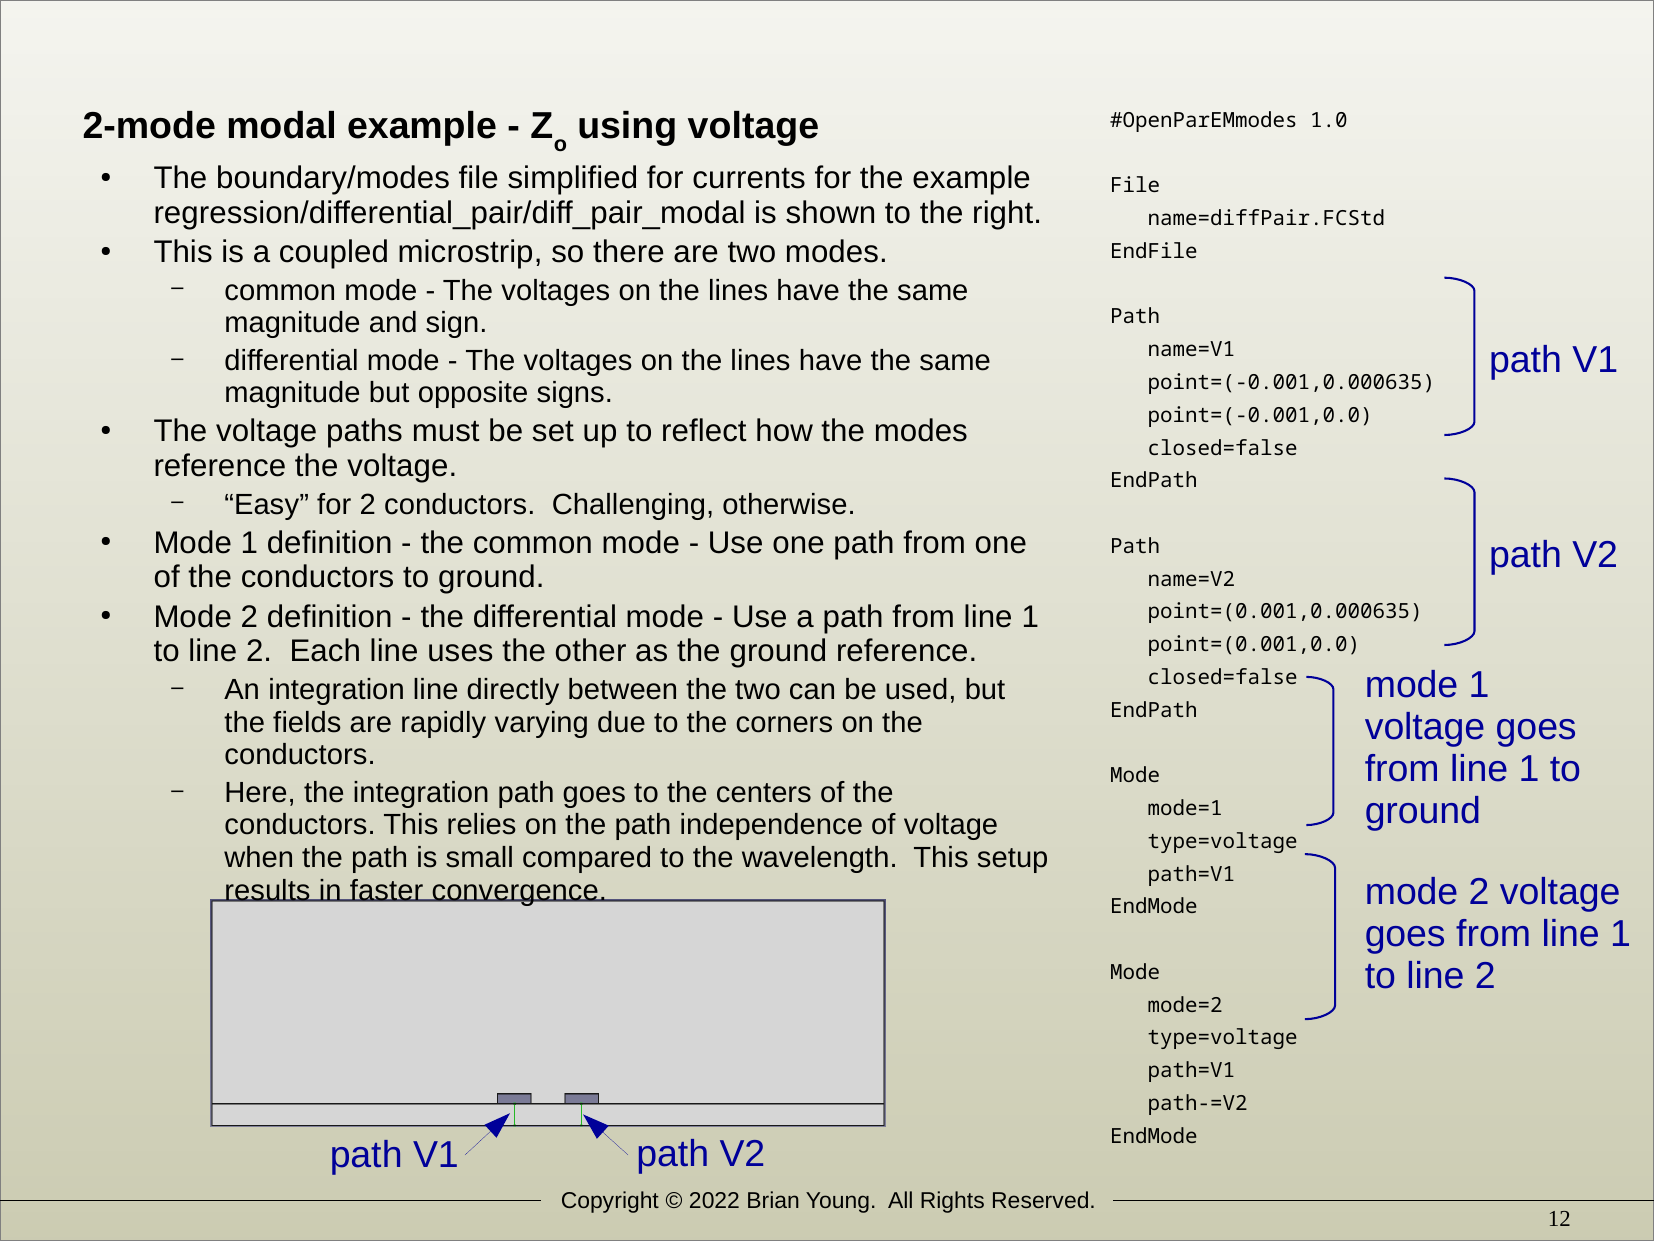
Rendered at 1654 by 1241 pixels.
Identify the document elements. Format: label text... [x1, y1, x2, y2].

picture [210, 1109, 886, 1127]
text_box mode 2 voltage goes from line 1 to line 2 [1350, 862, 1651, 1004]
text_box path V1 [315, 1126, 511, 1187]
text_box path V1 [1474, 331, 1636, 472]
text_box mode 1 voltage goes from line 1 to ground [1350, 655, 1621, 839]
text_box path V2 [1474, 526, 1636, 667]
list #OpenParEMmodes 1.0 File name=diffPair.FCStd EndFile Path name=V1 point=(-0.001,0.000635) point=(-0.001,0.0) closed=false EndPath Path name=V2 point=(0.001,0.000635) point=(0.001,0.0) closed=false EndPath Mode mode=1 type=voltage path=V1 EndMode Mode mode=2 type=voltage path=V1 path-=V2 EndMode [1110, 105, 1572, 1136]
text_box path V2 [621, 1125, 1036, 1183]
list 2-mode modal example - Zo using voltage The boundary/modes file simplified for currents for the example regression/differential_pair/diff_pair_modal is shown to the right. This is a coupled microstrip, so there are two modes. common mode - The voltages on the lines have the same magnitude and sign. differential mode - The voltages on the lines have the same magnitude but opposite signs. The voltage paths must be set up to reflect how the modes reference the voltage. “Easy” for 2 conductors. Challenging, otherwise. Mode 1 definition - the common mode - Use one path from one of the conductors to ground. Mode 2 definition - the differential mode - Use a path from line 1 to line 2. Each line uses the other as the ground reference. An integration line directly between the two can be used, but the fields are rapidly varying due to the corners on the conductors. Here, the integration path goes to the centers of the conductors. This relies on the path independence of voltage when the path is small compared to the wavelength. This setup results in faster convergence. [82, 105, 1051, 1109]
